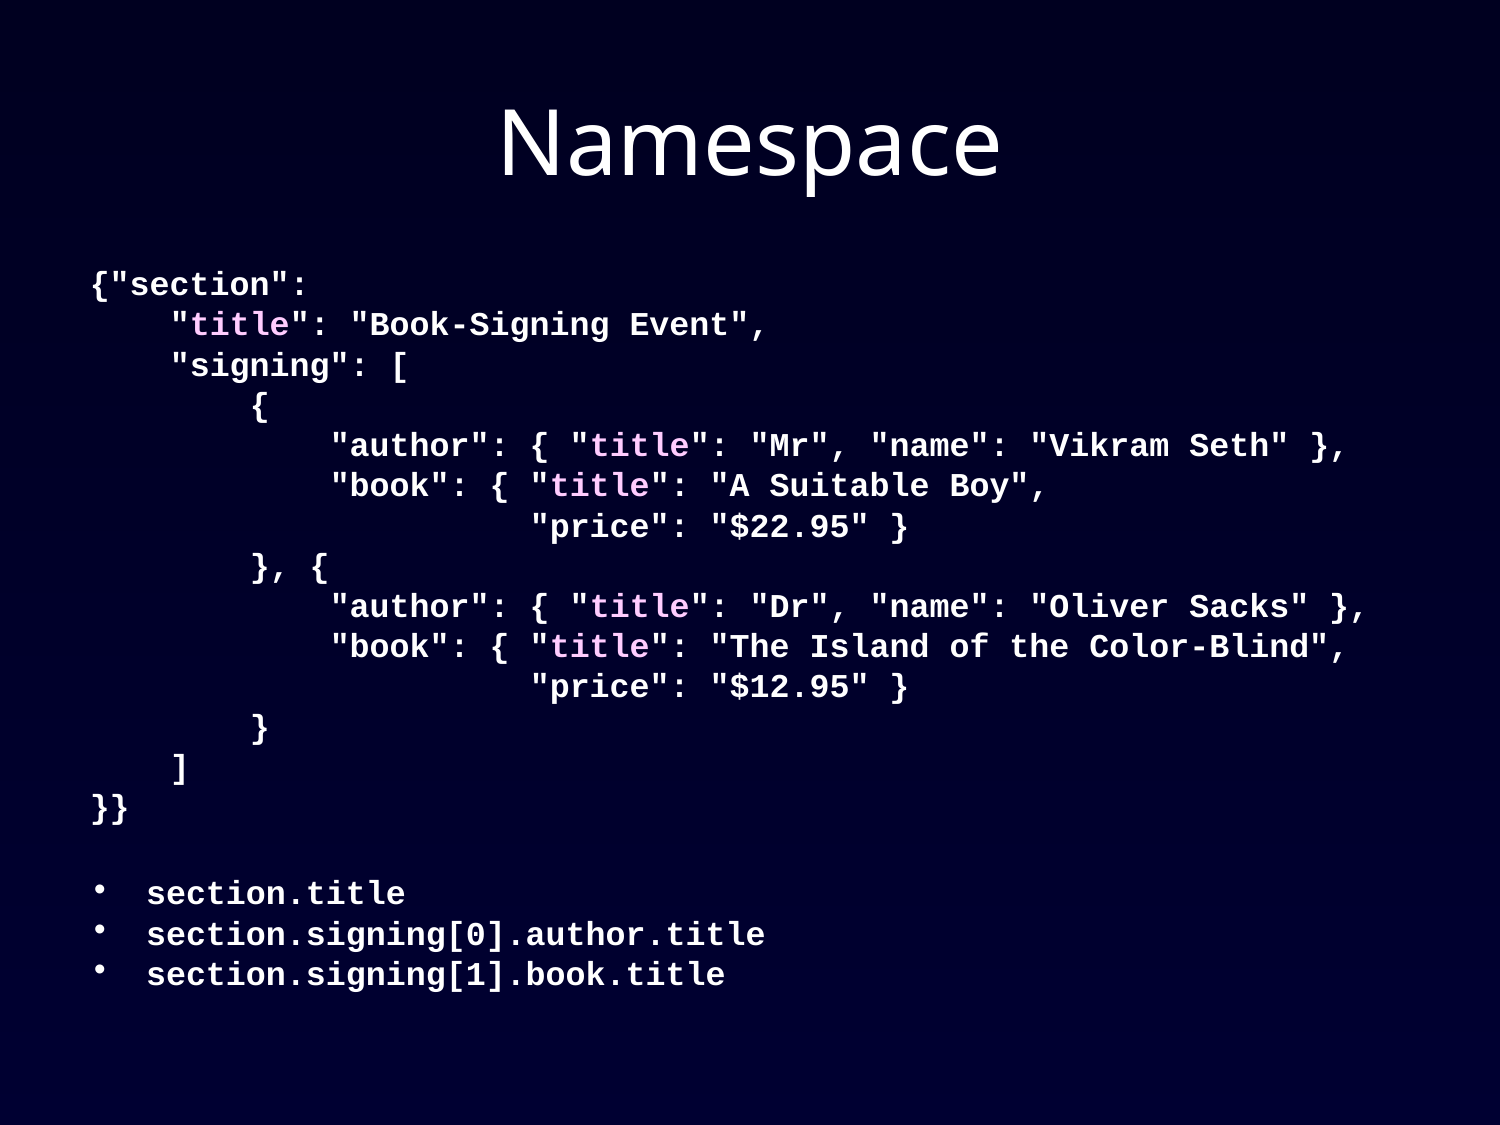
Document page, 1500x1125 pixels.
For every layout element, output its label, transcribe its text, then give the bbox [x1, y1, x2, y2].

list {"section": "title": "Book-Signing Event", "signing": [ { "author": { "title": "Mr", "name": "Vikram Seth" }, "book": { "title": "A Suitable Boy", "price": "$22.95" } }, { "author": { "title": "Dr", "name": "Oliver Sacks" }, "book": { "title": "The Island of the Color-Blind", "price": "$12.95" } } ] }} section.title section.signing[0].author.title section.signing[1].book.title [75, 262, 1426, 1101]
title Namespace [75, 45, 1426, 233]
